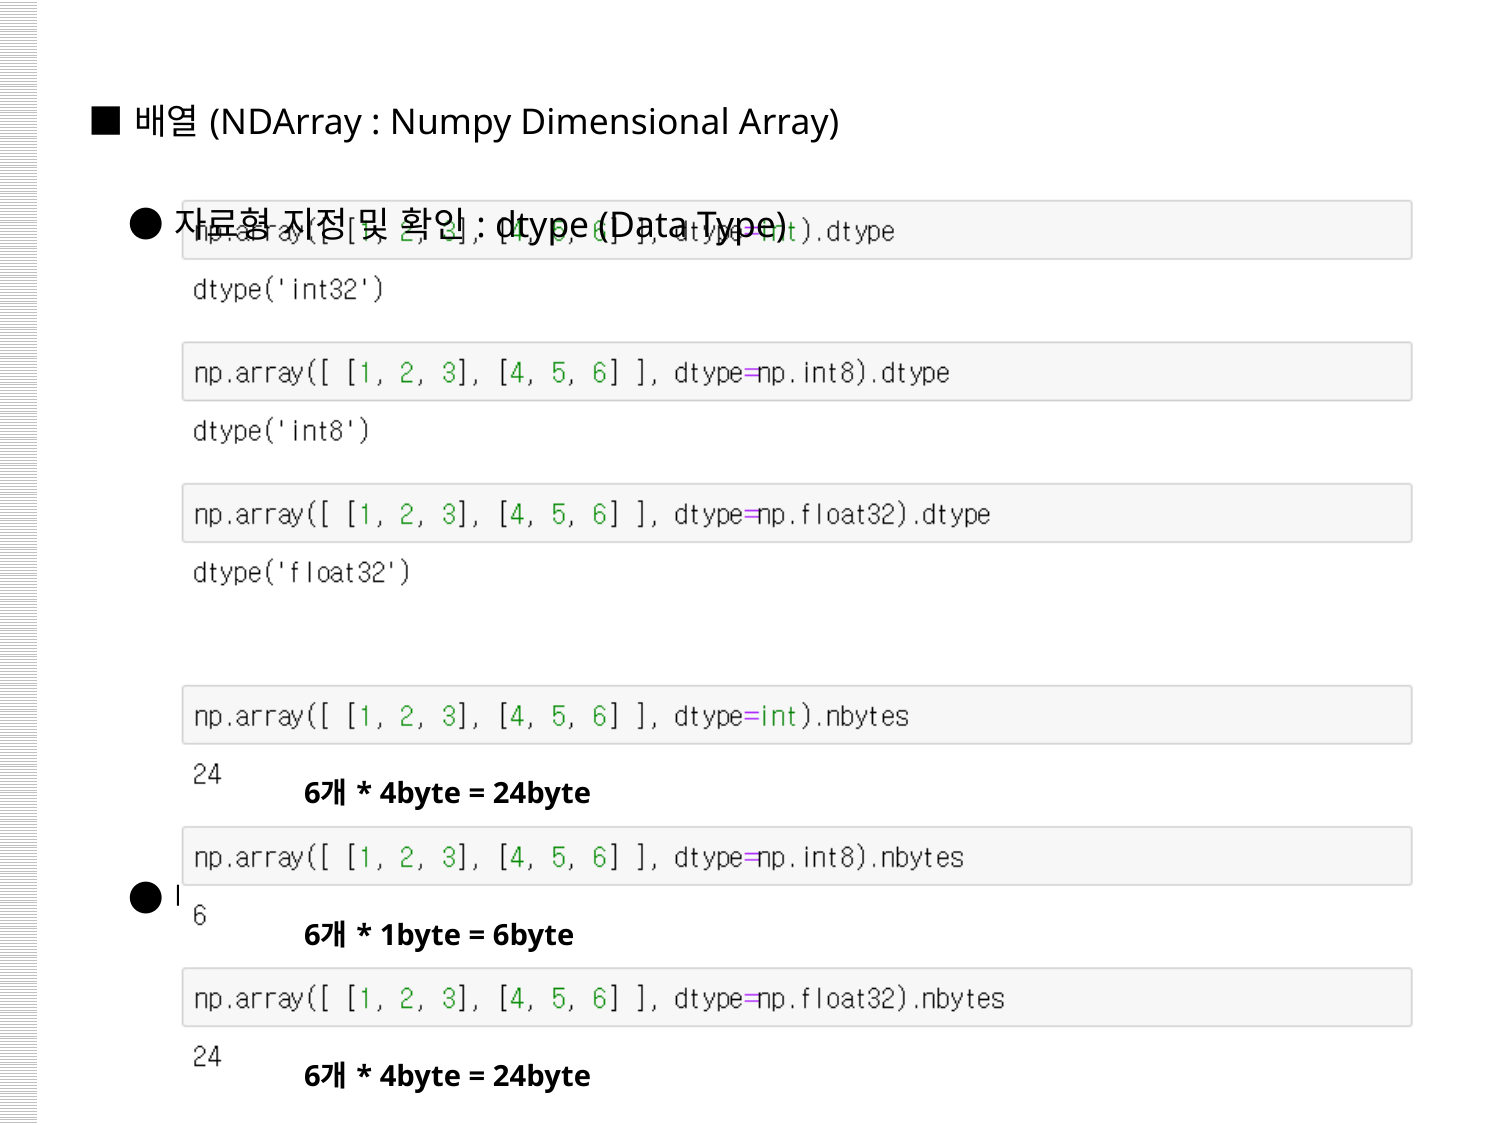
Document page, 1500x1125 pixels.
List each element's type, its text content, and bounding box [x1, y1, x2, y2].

text_box ■ 배열 (NDArray : Numpy Dimensional Array) ● 자료형 지정 및 확인 : dtype (Data Type) ● 배열의 Memory 크기 확인 : nbytes [73, 33, 1453, 990]
text_box 6개 * 1byte = 6byte [289, 903, 588, 948]
text_box 6개 * 4byte = 24byte [289, 1045, 604, 1090]
text_box 6개 * 4byte = 24byte [289, 761, 604, 806]
picture [179, 679, 1416, 1079]
